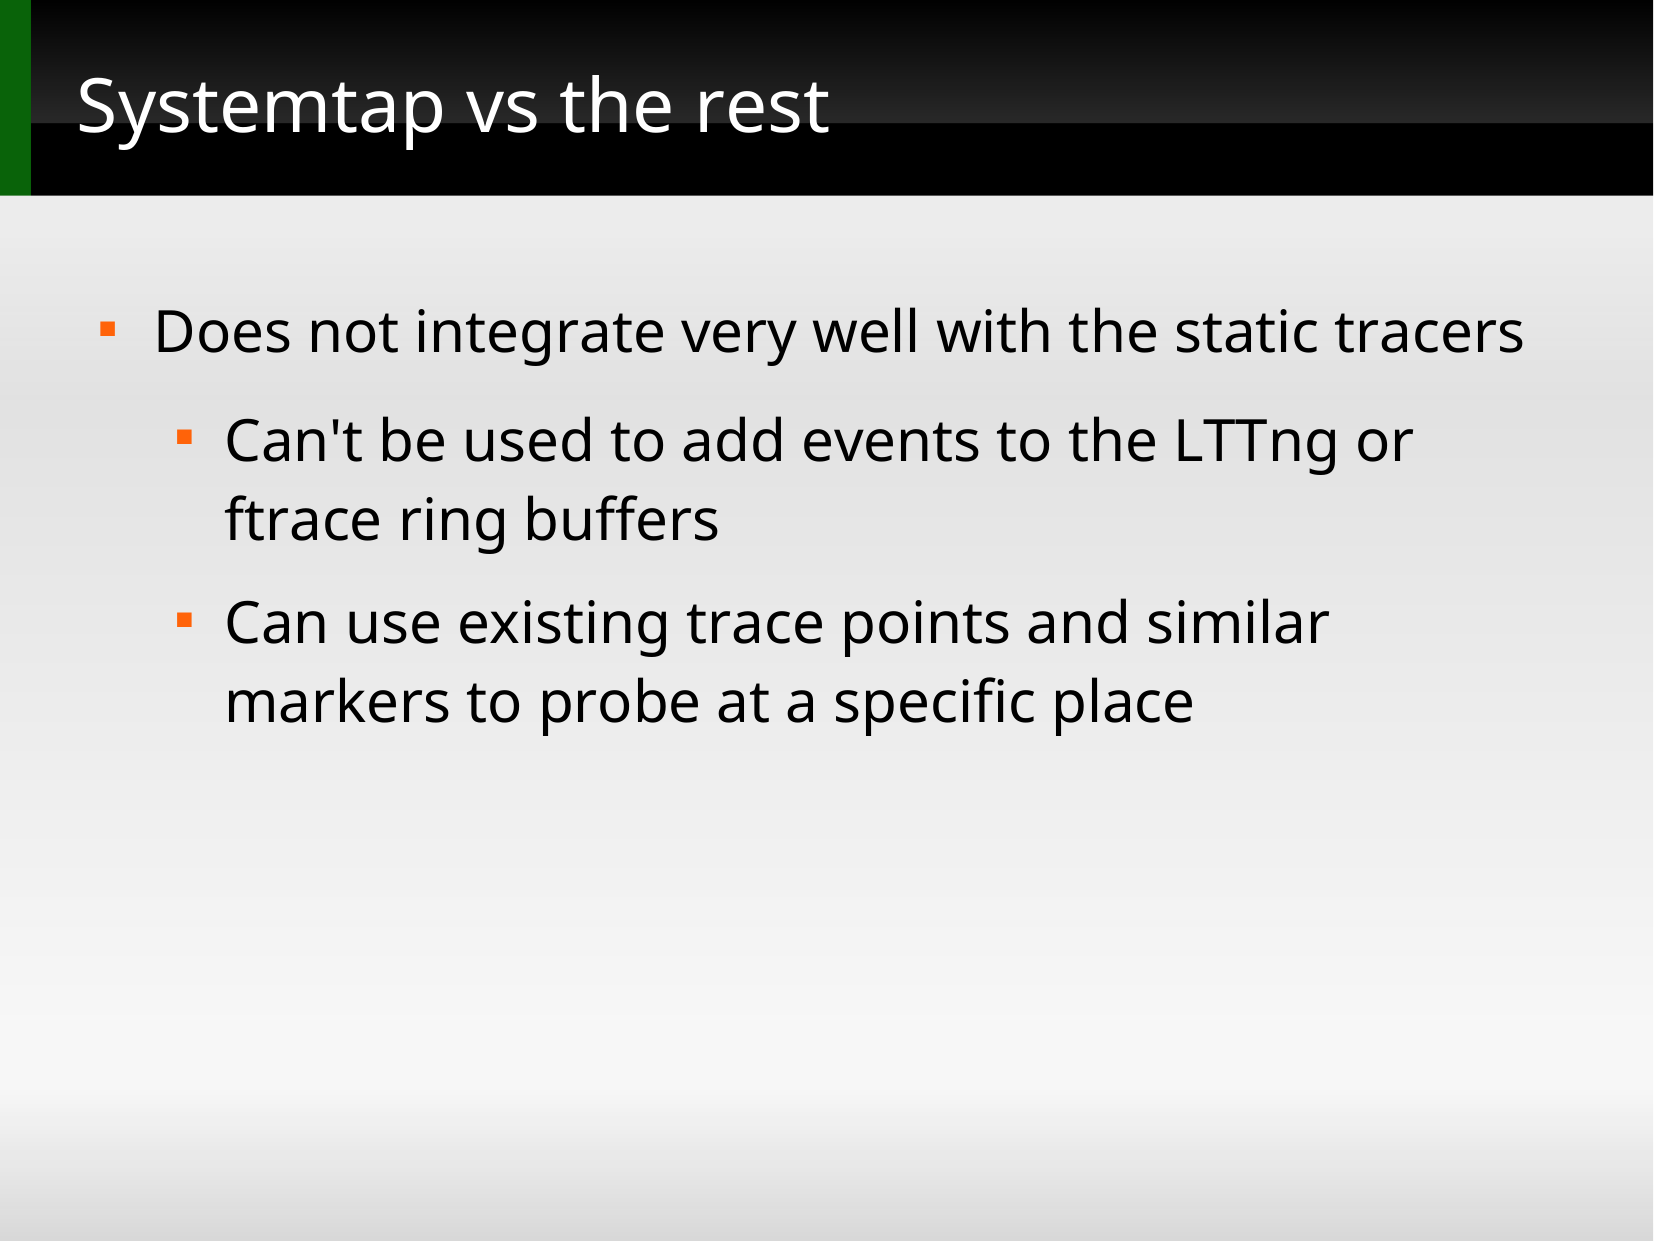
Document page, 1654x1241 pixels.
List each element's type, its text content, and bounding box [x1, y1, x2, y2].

title Systemtap vs the rest [76, 0, 1565, 208]
picture [0, 0, 1654, 1241]
list Does not integrate very well with the static tracers Can't be used to add events to the LTTng or ftrace ring buffers Can use existing trace points and similar markers to probe at a specific place [82, 290, 1571, 1095]
